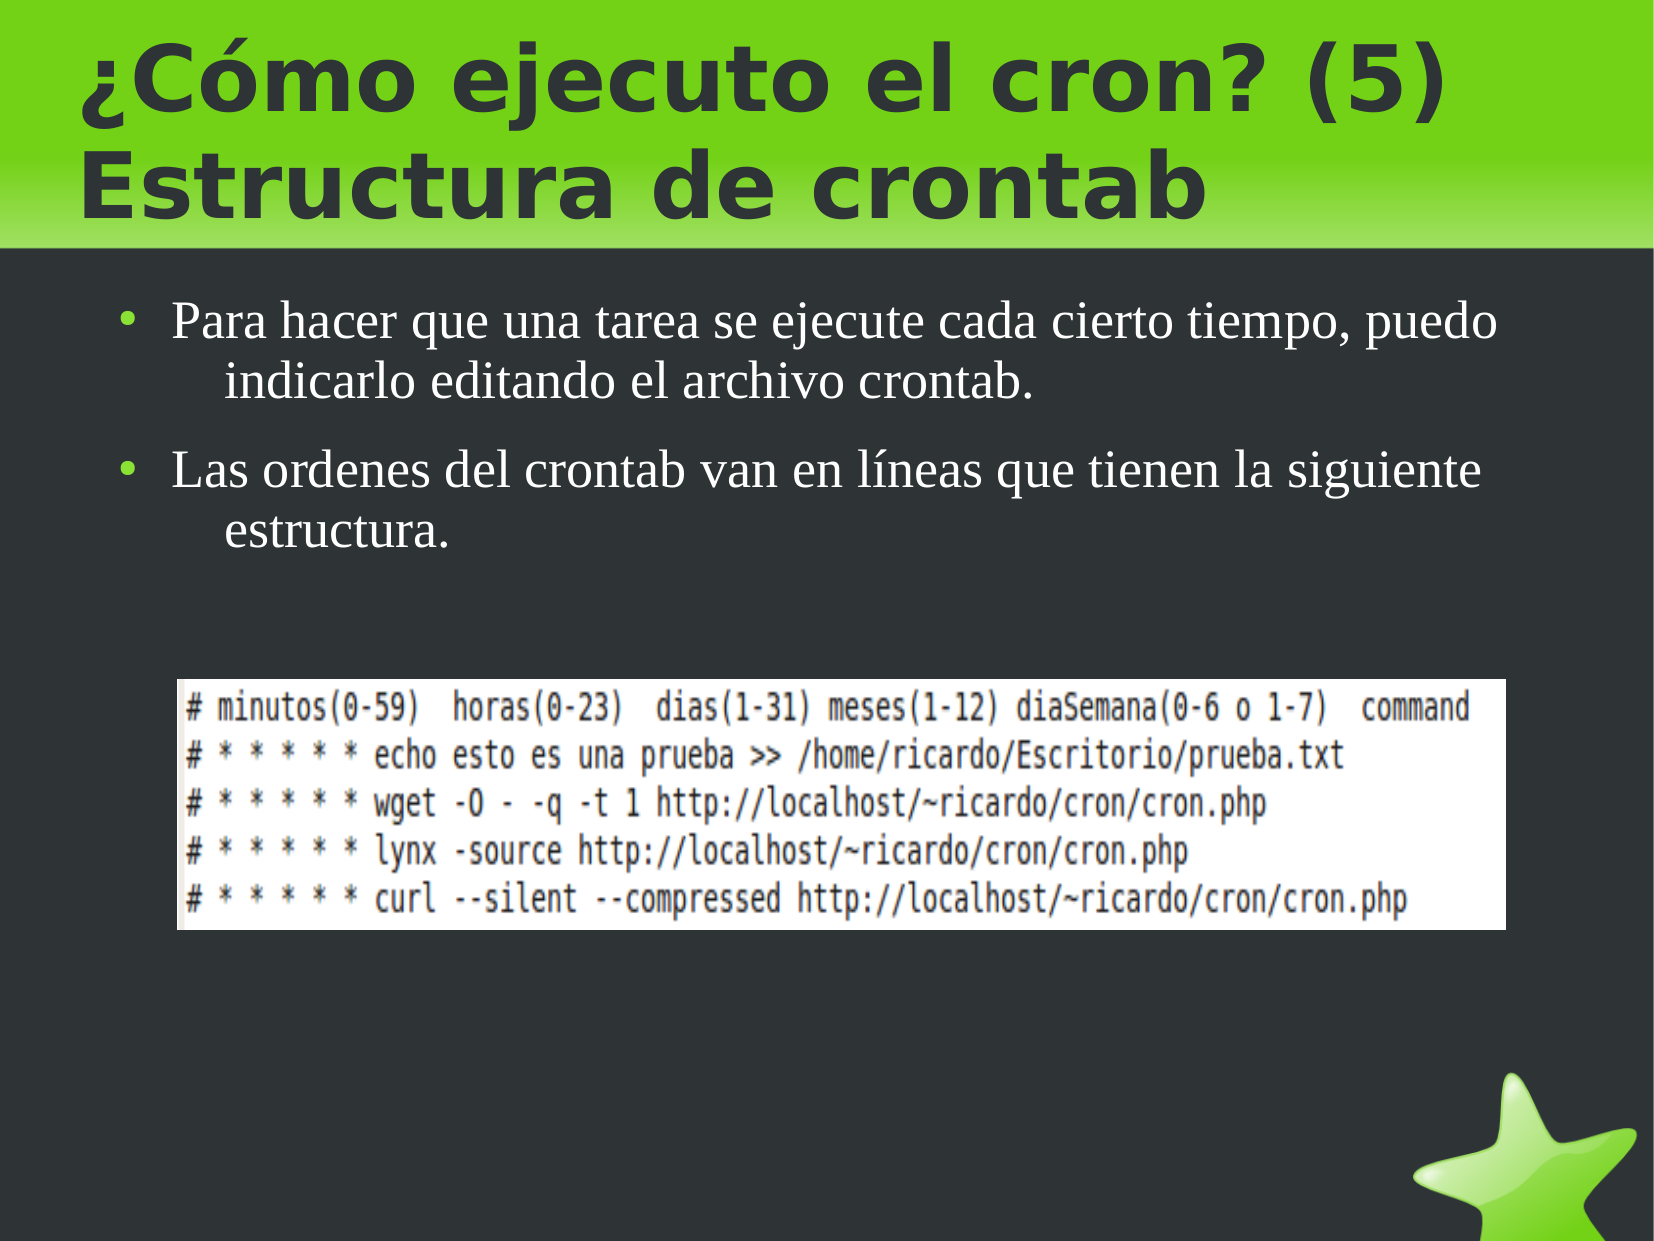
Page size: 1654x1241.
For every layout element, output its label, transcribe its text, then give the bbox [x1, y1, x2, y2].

picture [0, 0, 1654, 1241]
list Para hacer que una tarea se ejecute cada cierto tiempo, puedo indicarlo editando el archivo crontab. Las ordenes del crontab van en líneas que tienen la siguiente estructura. [82, 290, 1571, 681]
title ¿Cómo ejecuto el cron? (5) Estructura de crontab [76, 25, 1565, 240]
